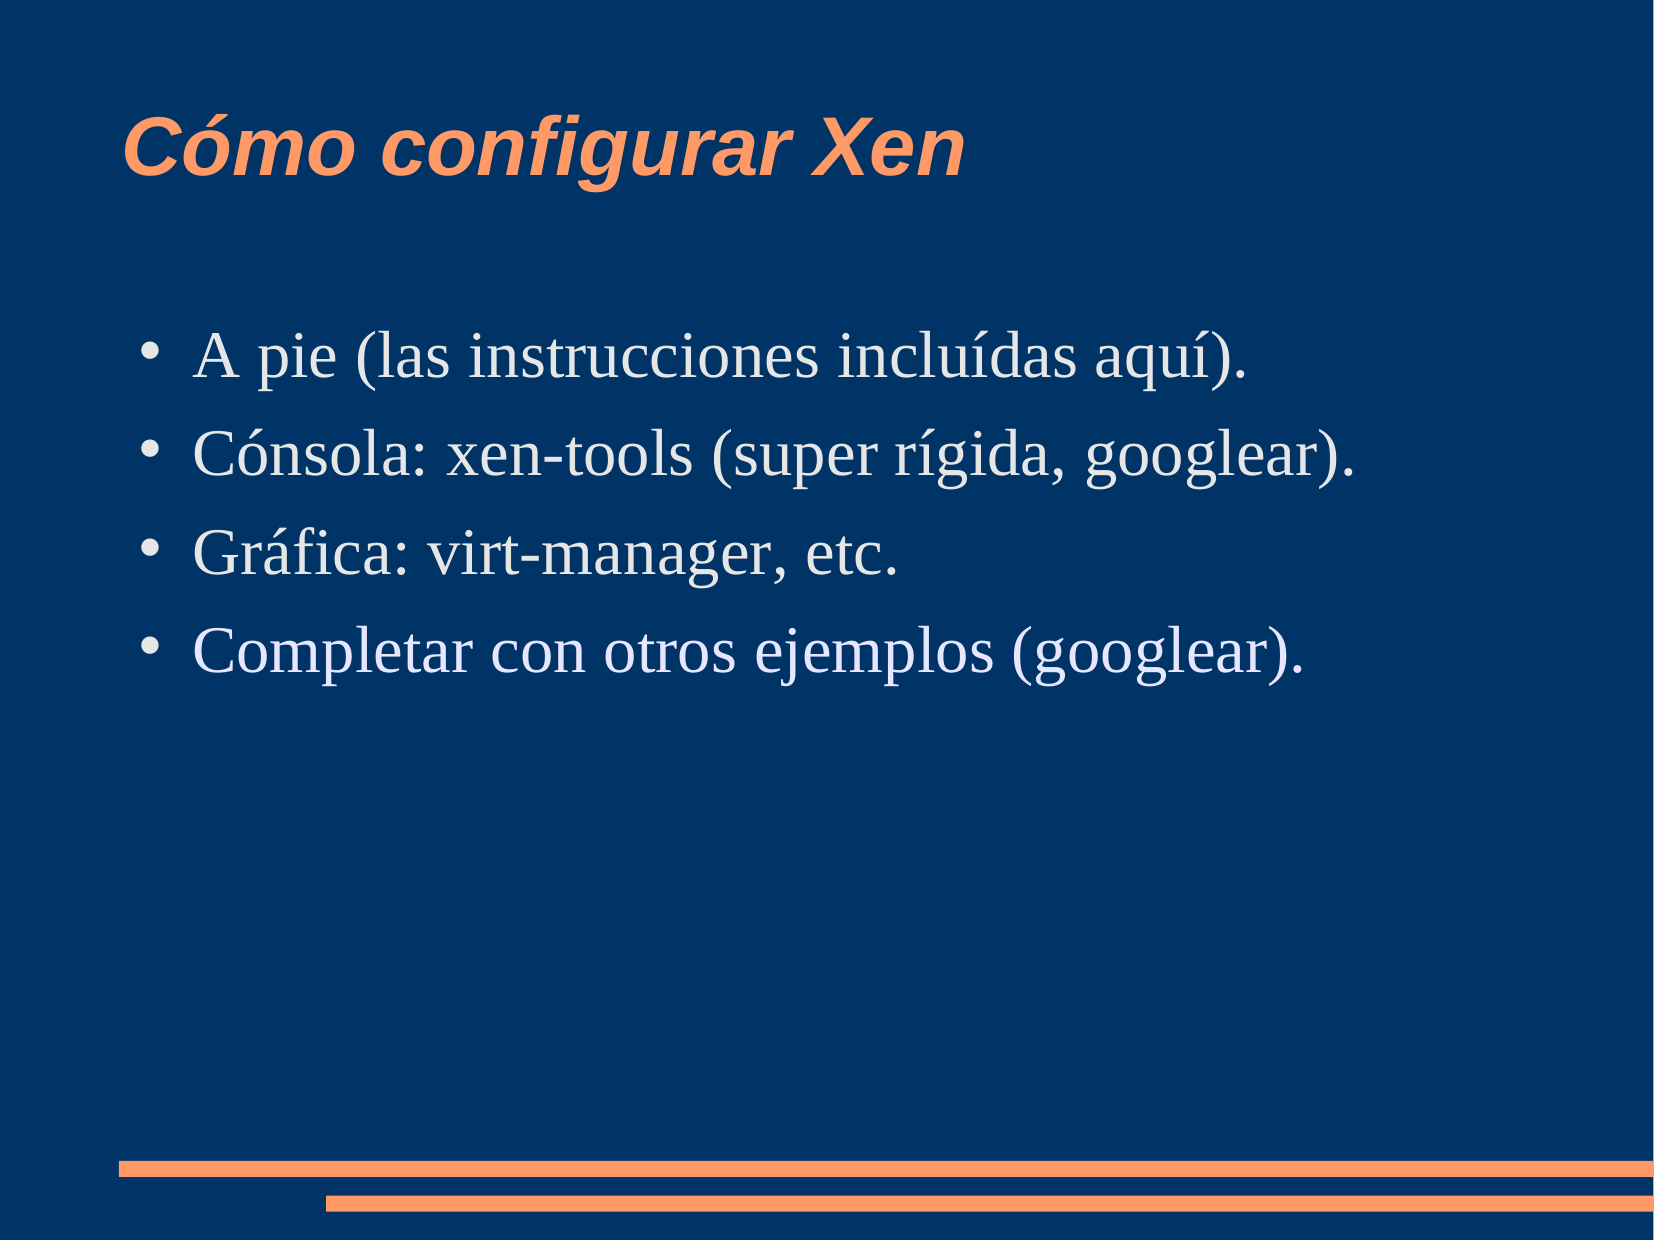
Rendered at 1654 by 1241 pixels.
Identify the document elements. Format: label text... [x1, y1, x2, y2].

title Cómo configurar Xen [121, 46, 1534, 254]
list A pie (las instrucciones incluídas aquí). Cónsola: xen-tools (super rígida, googlear). Gráfica: virt-manager, etc. Completar con otros ejemplos (googlear). [121, 322, 1561, 1133]
